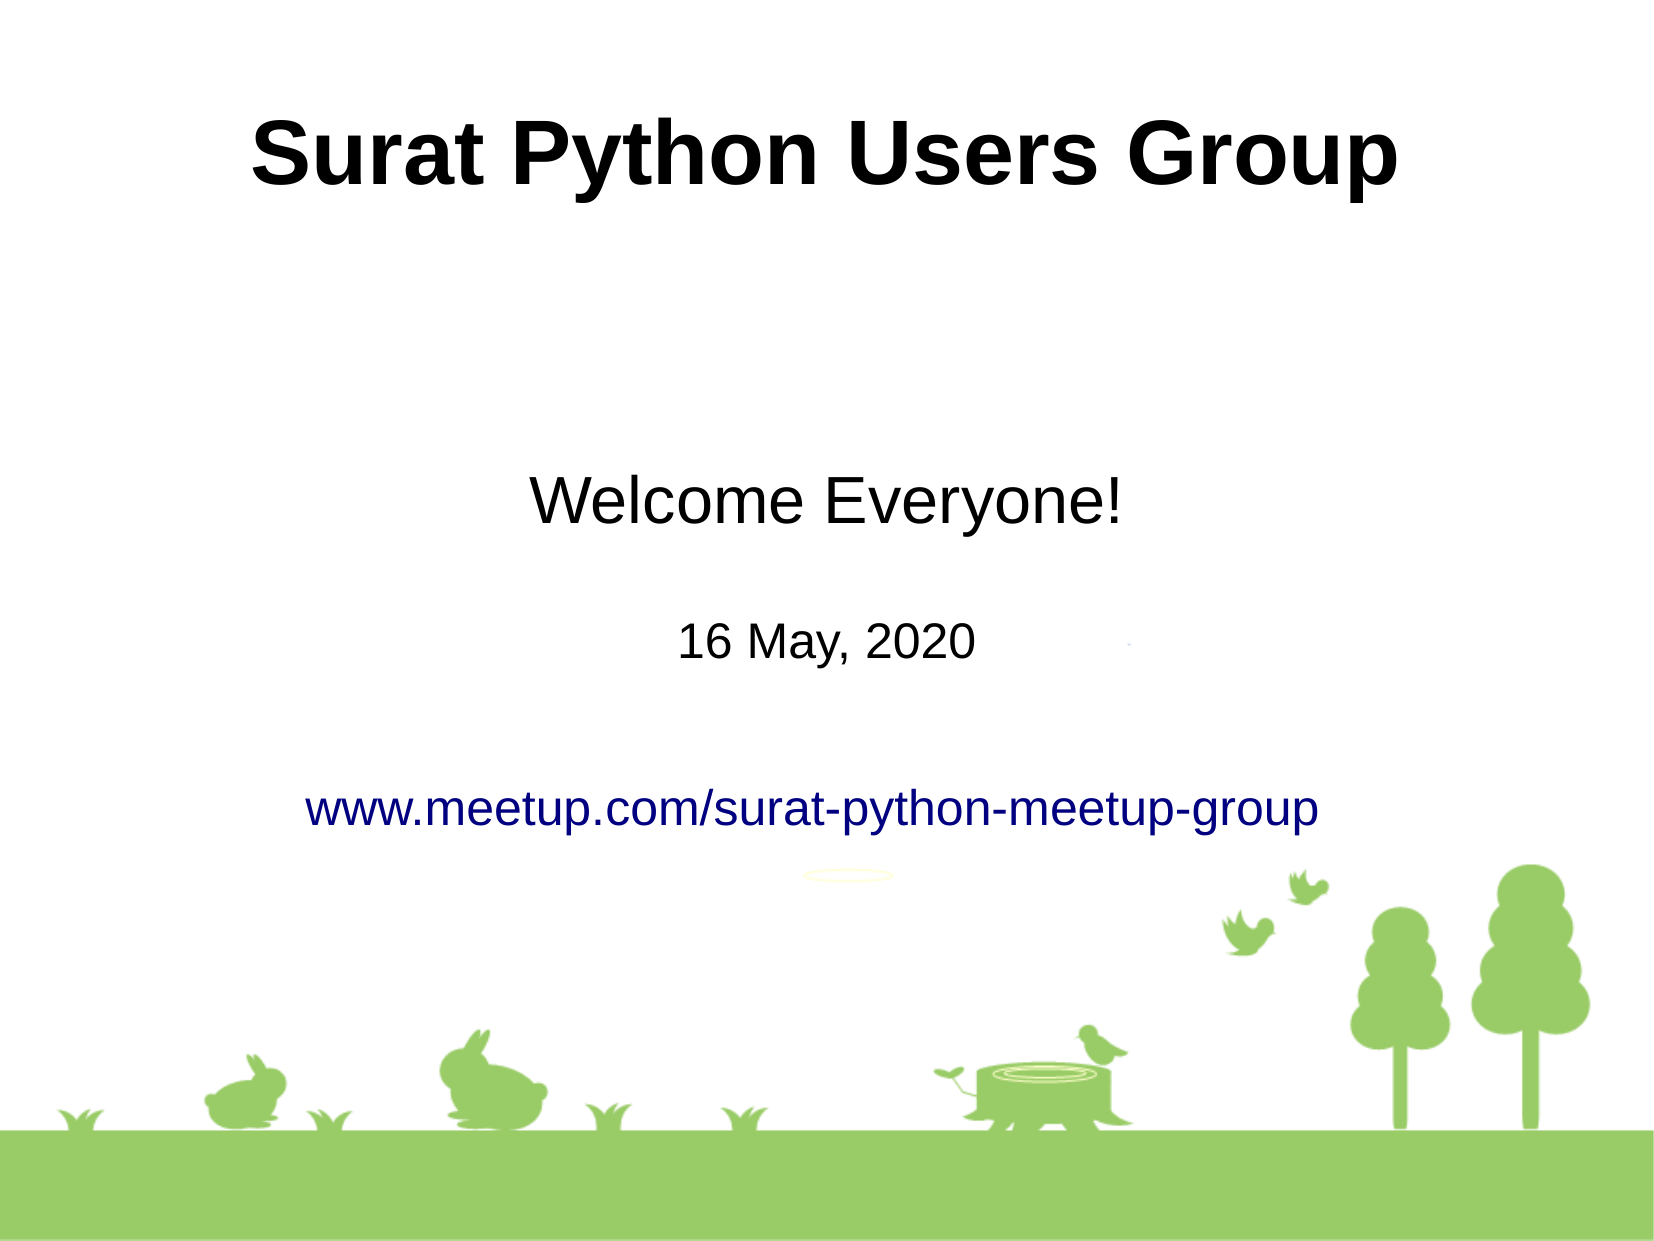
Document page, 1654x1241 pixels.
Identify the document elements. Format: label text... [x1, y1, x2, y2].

subtitle Welcome Everyone! 16 May, 2020 www.meetup.com/surat-python-meetup-group [82, 290, 1571, 1010]
picture [0, 0, 1654, 1241]
title Surat Python Users Group [82, 49, 1571, 257]
